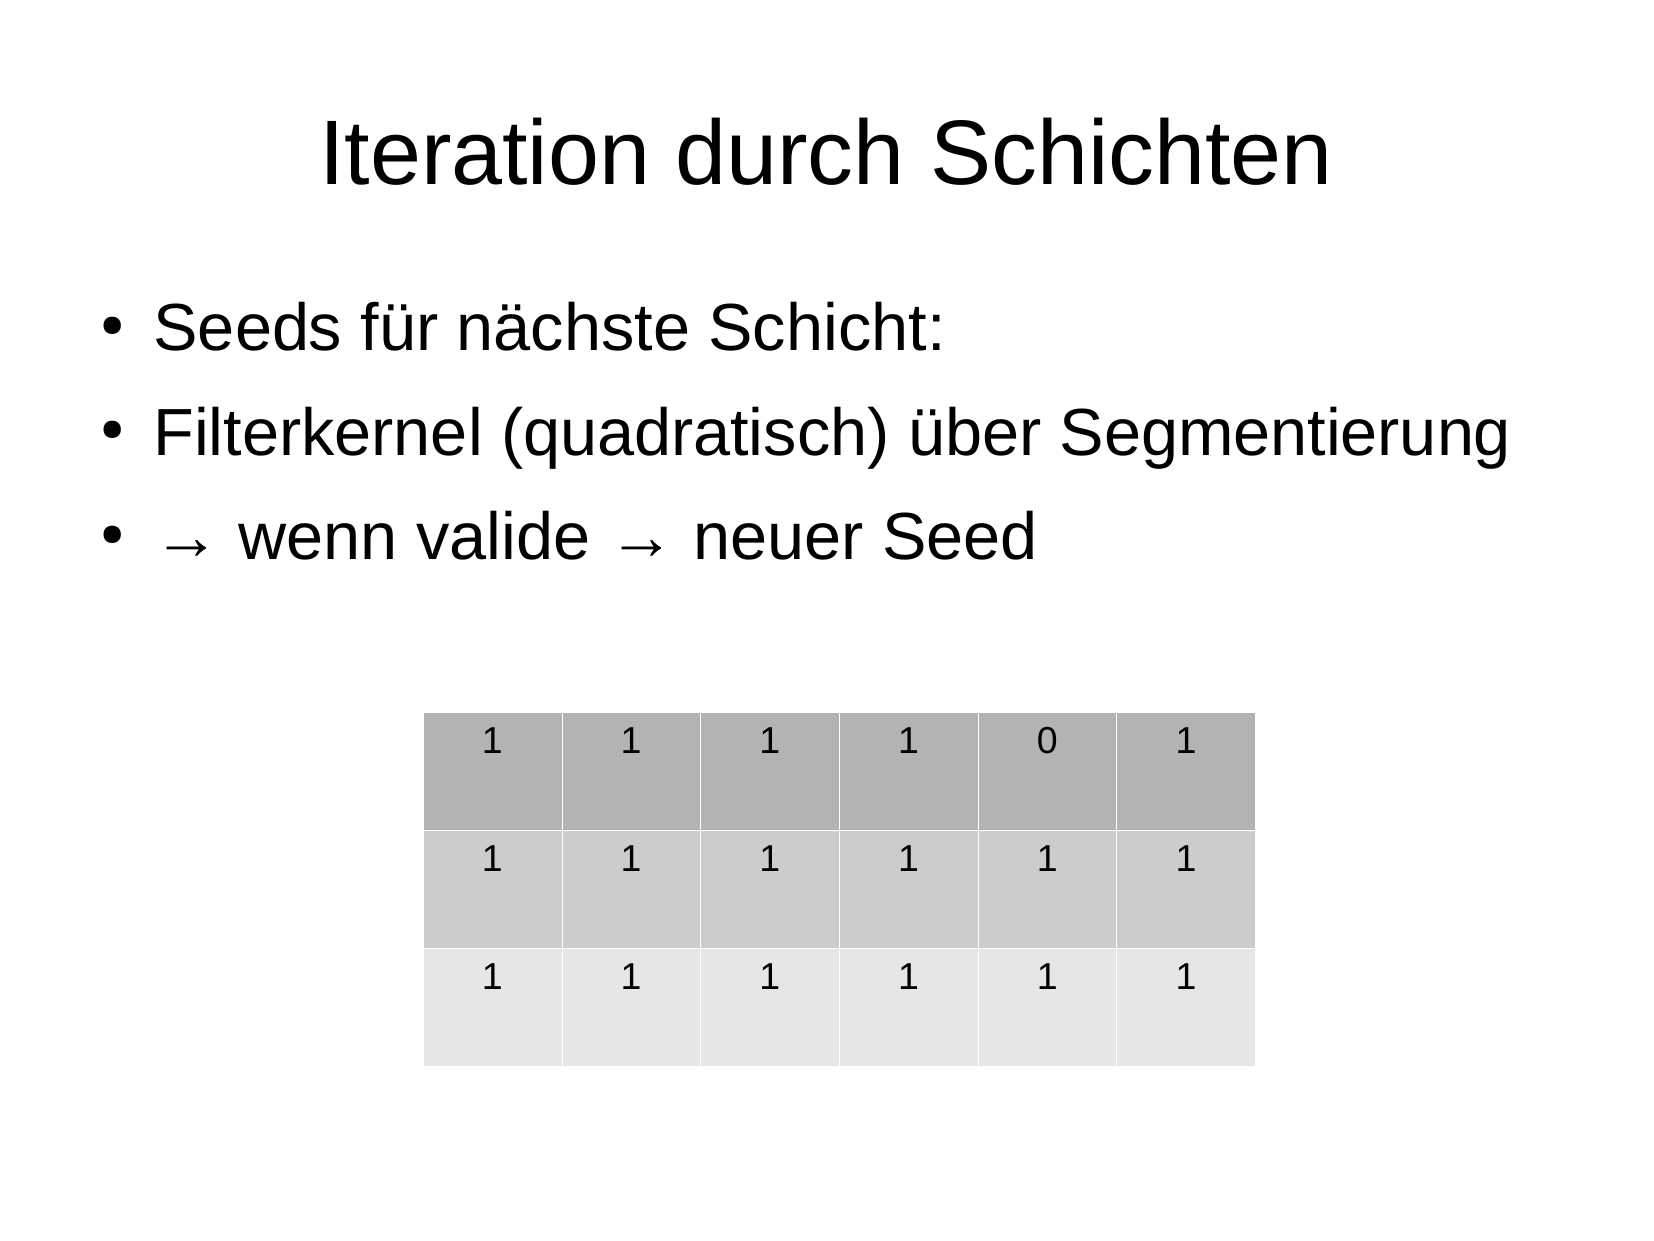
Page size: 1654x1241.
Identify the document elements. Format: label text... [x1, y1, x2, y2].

table_cell 1 [563, 949, 700, 1066]
table_header 1 [1117, 713, 1255, 830]
table_header 1 [424, 713, 562, 830]
table_cell 1 [979, 831, 1116, 948]
list Seeds für nächste Schicht: Filterkernel (quadratisch) über Segmentierung → wenn valide → neuer Seed [82, 290, 1571, 1010]
table_cell 1 [840, 831, 978, 948]
table_header 1 [563, 713, 700, 830]
table_cell 1 [979, 949, 1116, 1066]
table_cell 1 [701, 949, 839, 1066]
table_cell 1 [701, 831, 839, 948]
table_cell 1 [563, 831, 700, 948]
table_header 1 [840, 713, 978, 830]
table_cell 1 [424, 831, 562, 948]
table_header 0 [979, 713, 1116, 830]
table_header 1 [701, 713, 839, 830]
table_cell 1 [1117, 949, 1255, 1066]
title Iteration durch Schichten [82, 49, 1571, 257]
table_cell 1 [840, 949, 978, 1066]
table_cell 1 [1117, 831, 1255, 948]
table_cell 1 [424, 949, 562, 1066]
